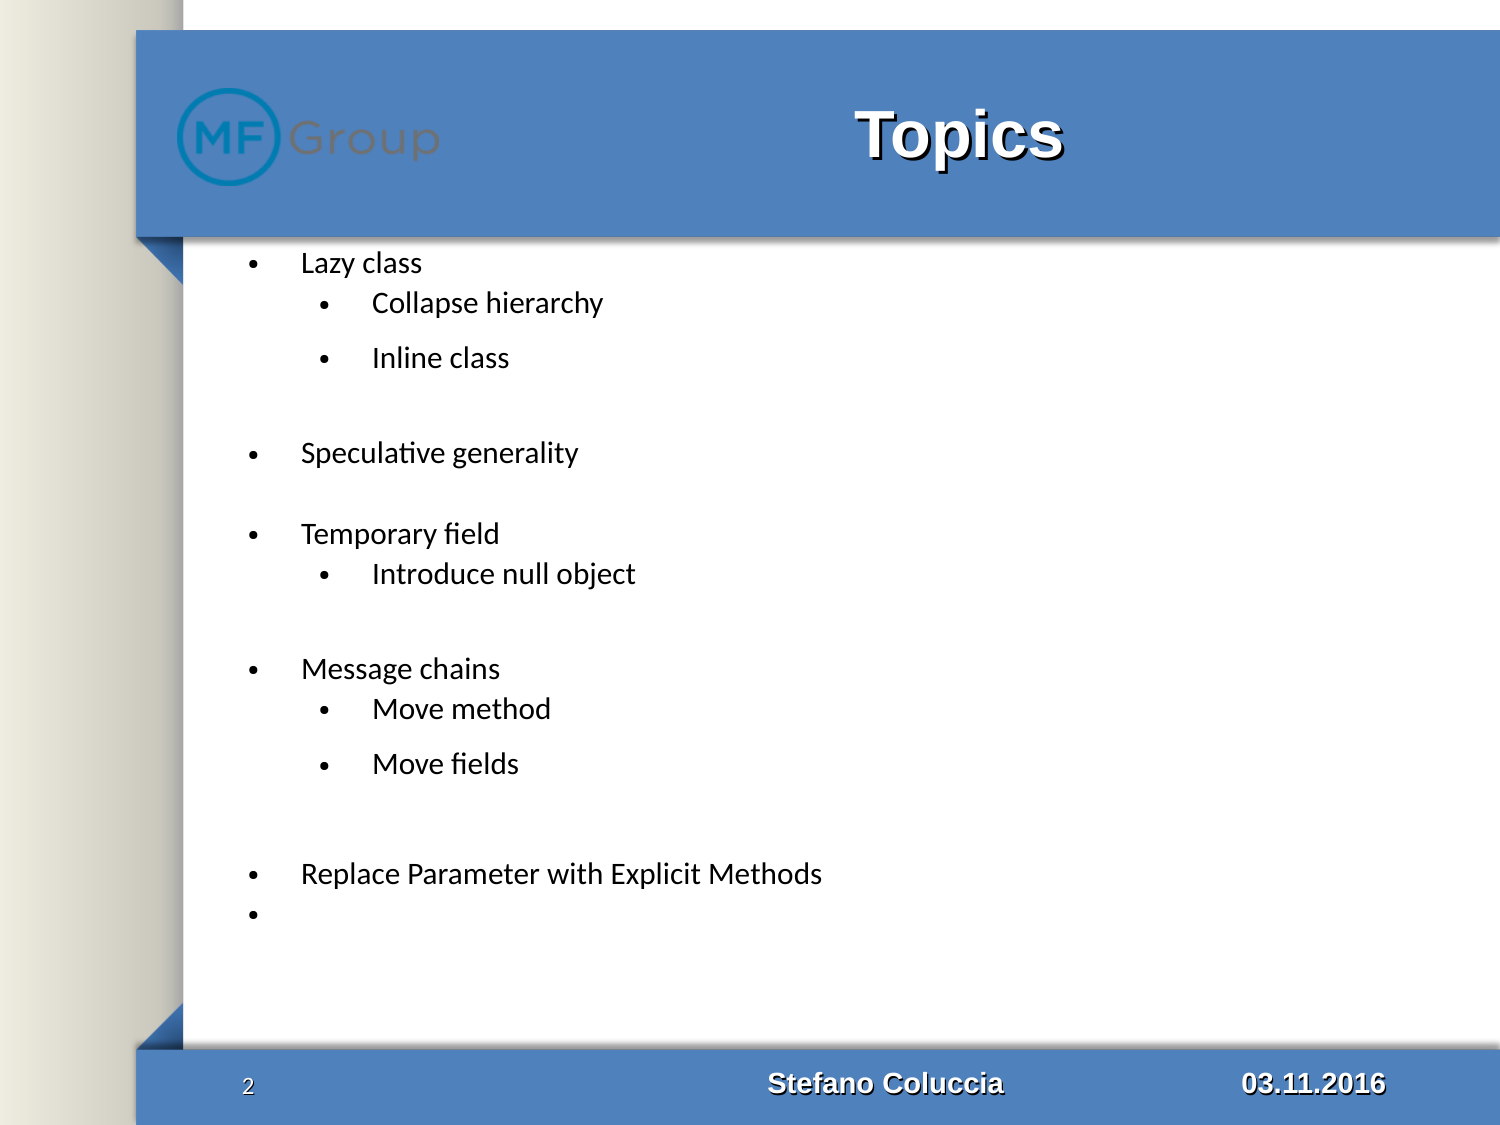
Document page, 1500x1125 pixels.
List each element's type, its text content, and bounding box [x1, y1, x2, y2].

list Lazy class Collapse hierarchy Inline class Speculative generality Temporary field Introduce null object Message chains Move method Move fields Replace Parameter with Explicit Methods [230, 209, 1447, 1021]
title Topics [472, 57, 1447, 209]
title Stefano Coluccia [738, 1062, 1034, 1105]
picture [0, 0, 1500, 1125]
title 03.11.2016 [1151, 1062, 1477, 1105]
